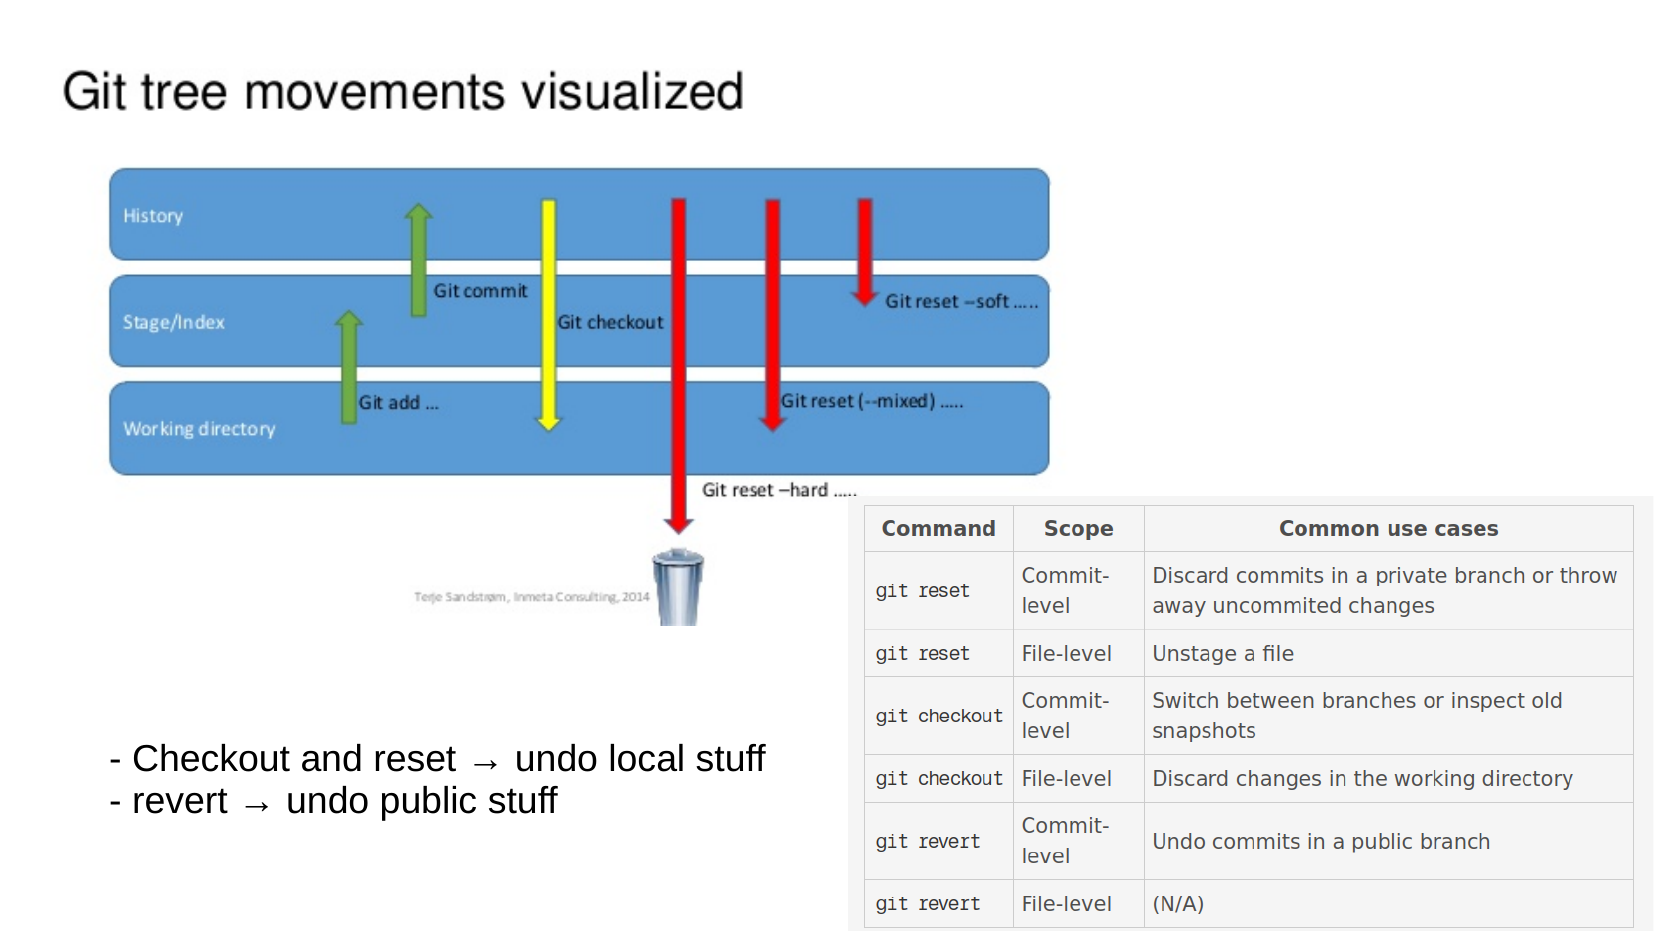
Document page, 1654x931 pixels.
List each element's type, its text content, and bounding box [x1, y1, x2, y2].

picture [0, 0, 1654, 931]
text_box - Checkout and reset → undo local stuff - revert → undo public stuff [94, 730, 804, 931]
